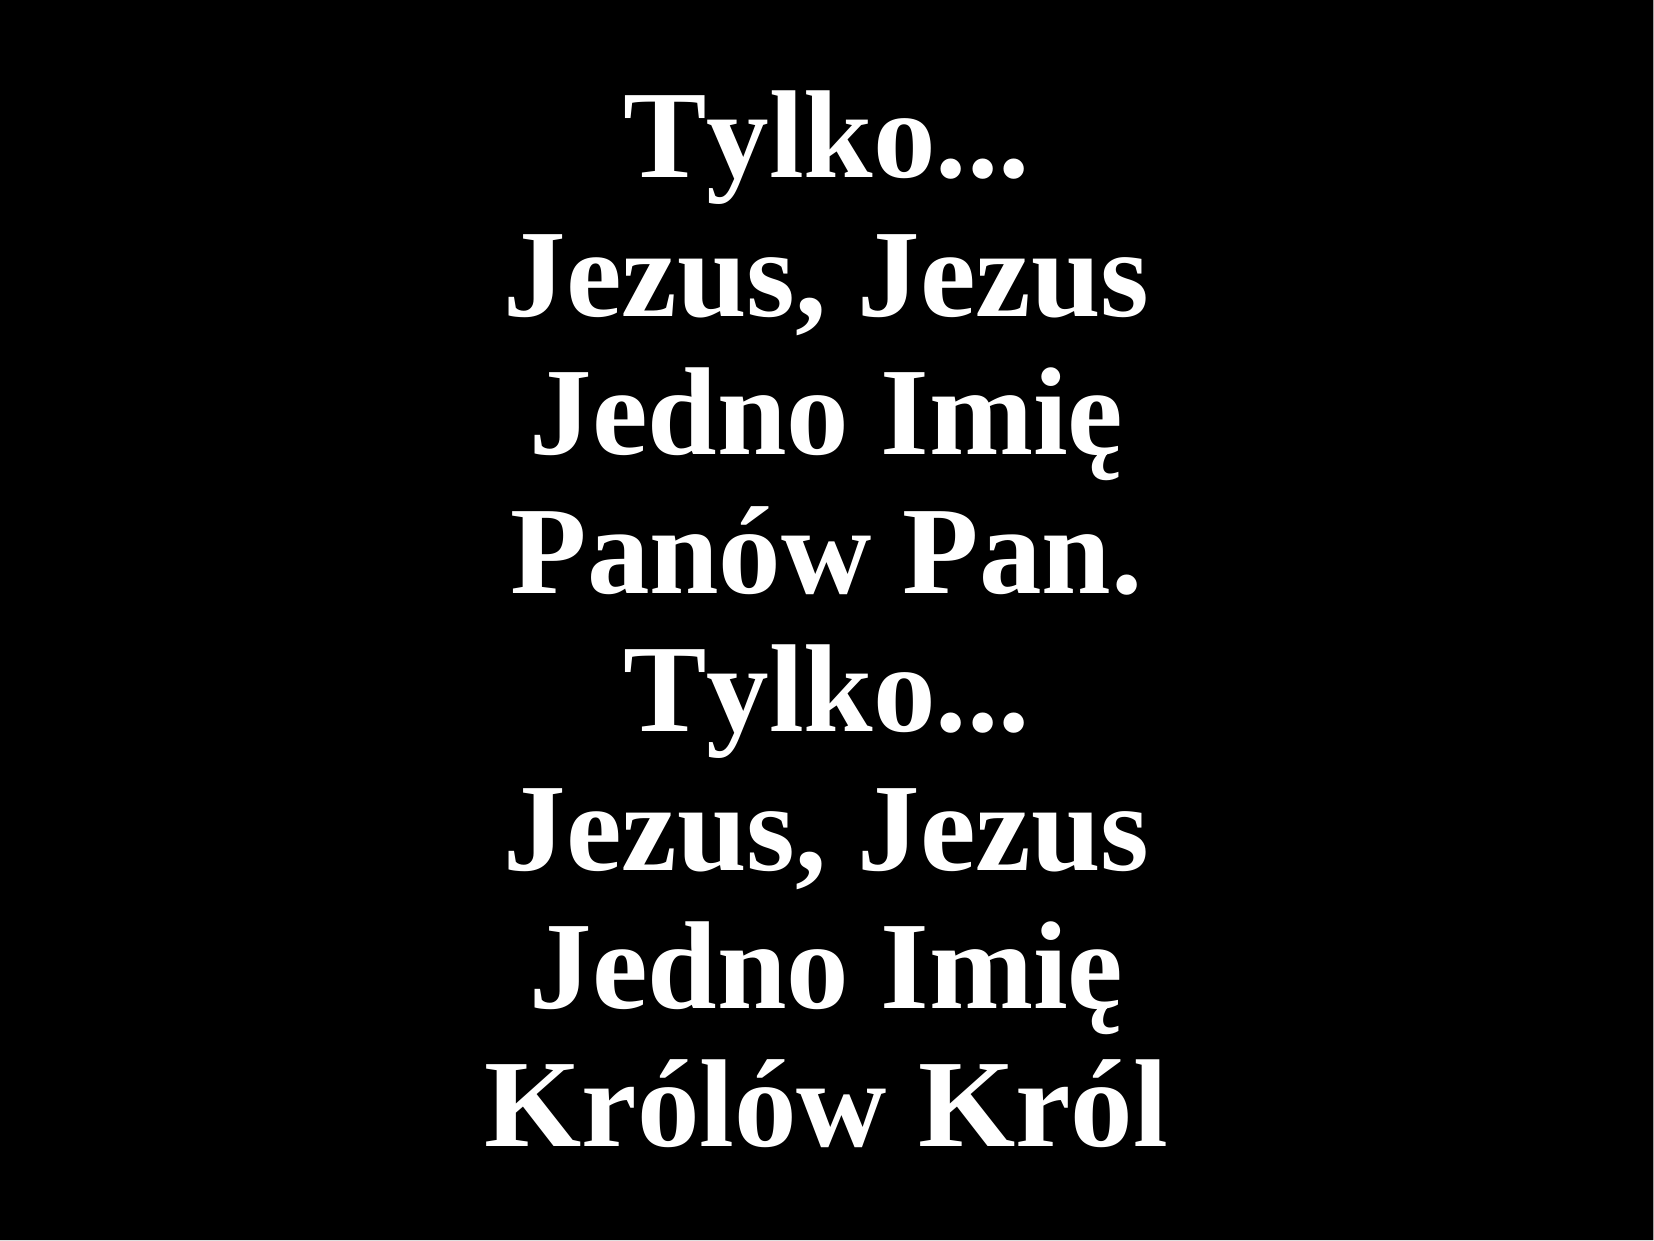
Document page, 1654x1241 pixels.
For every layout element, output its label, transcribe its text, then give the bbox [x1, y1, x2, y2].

title Tylko... Jezus, Jezus Jedno Imię Panów Pan. Tylko... Jezus, Jezus Jedno Imię Królów Król [0, 0, 1654, 1241]
